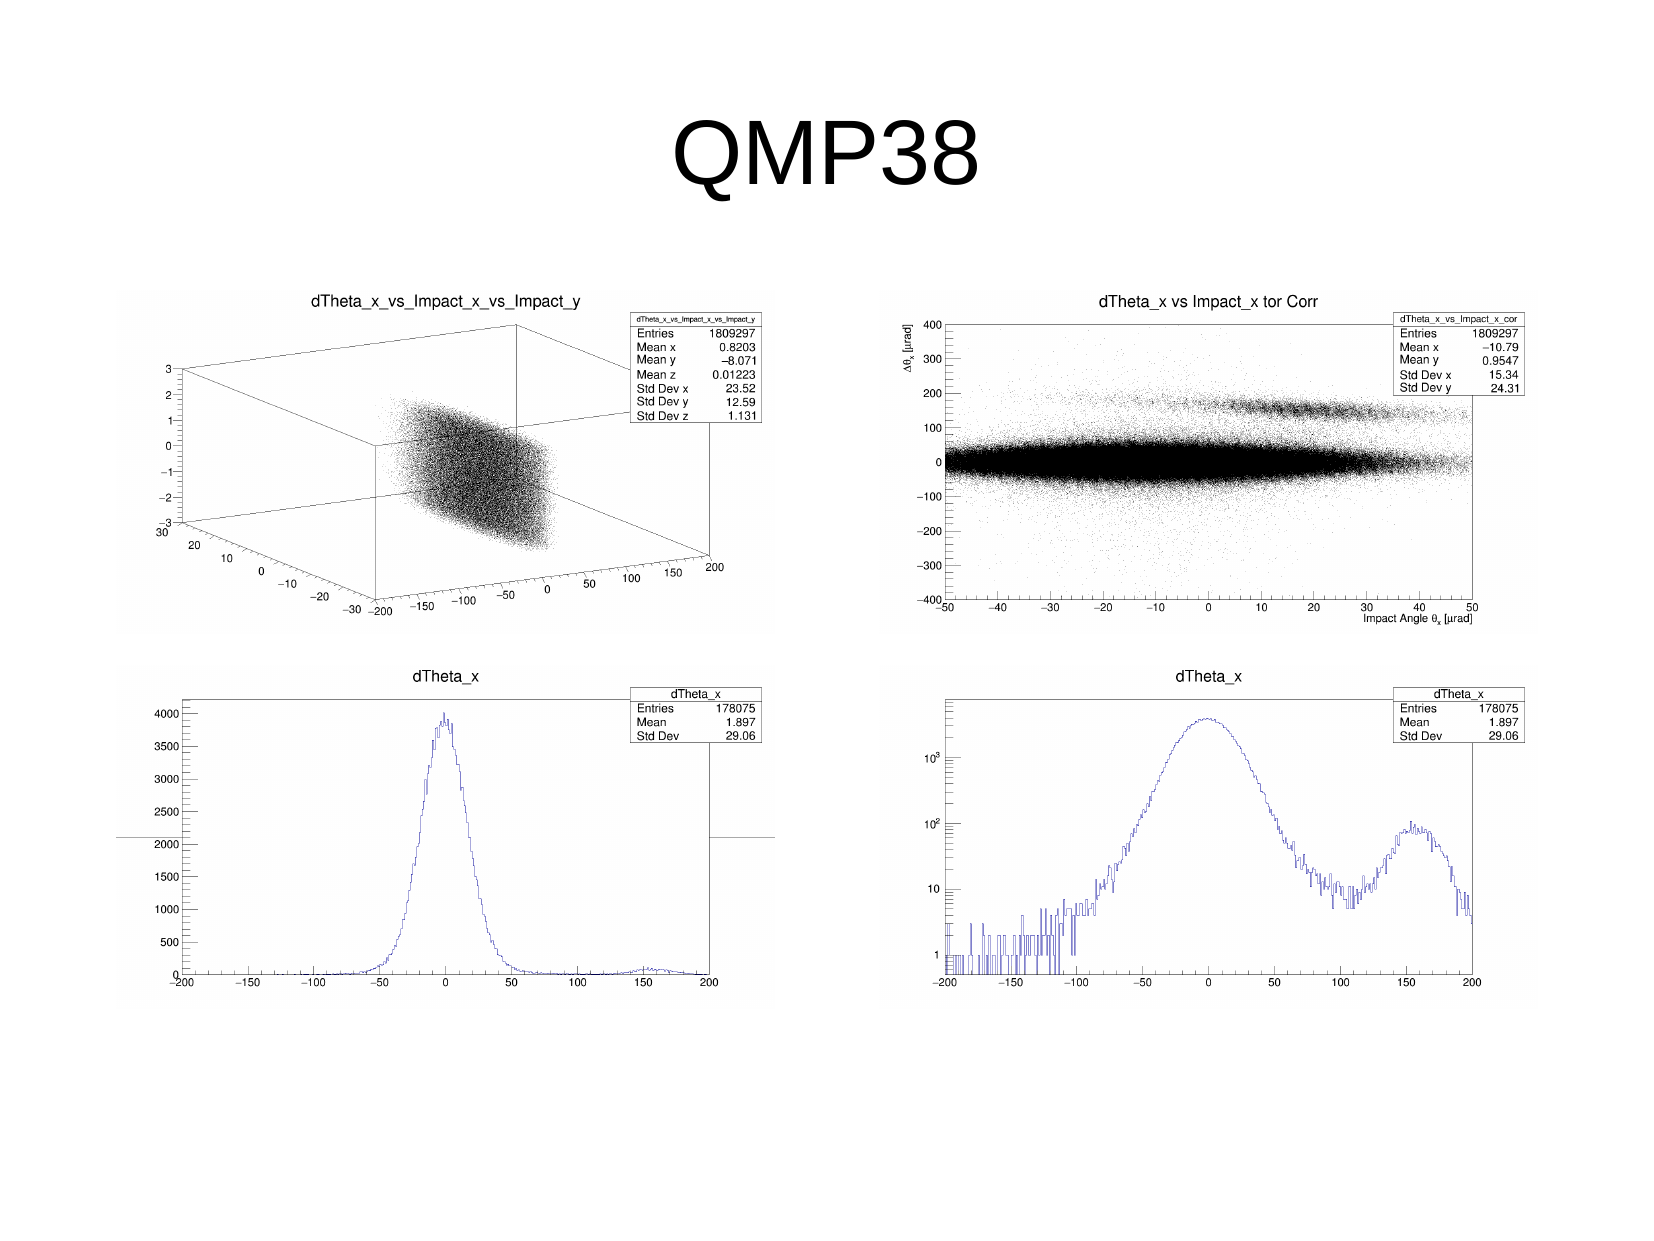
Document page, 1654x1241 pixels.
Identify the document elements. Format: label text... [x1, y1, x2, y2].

title QMP38 [82, 49, 1571, 257]
picture [116, 665, 775, 1009]
picture [879, 665, 1538, 1009]
picture [116, 290, 775, 634]
picture [879, 290, 1538, 634]
